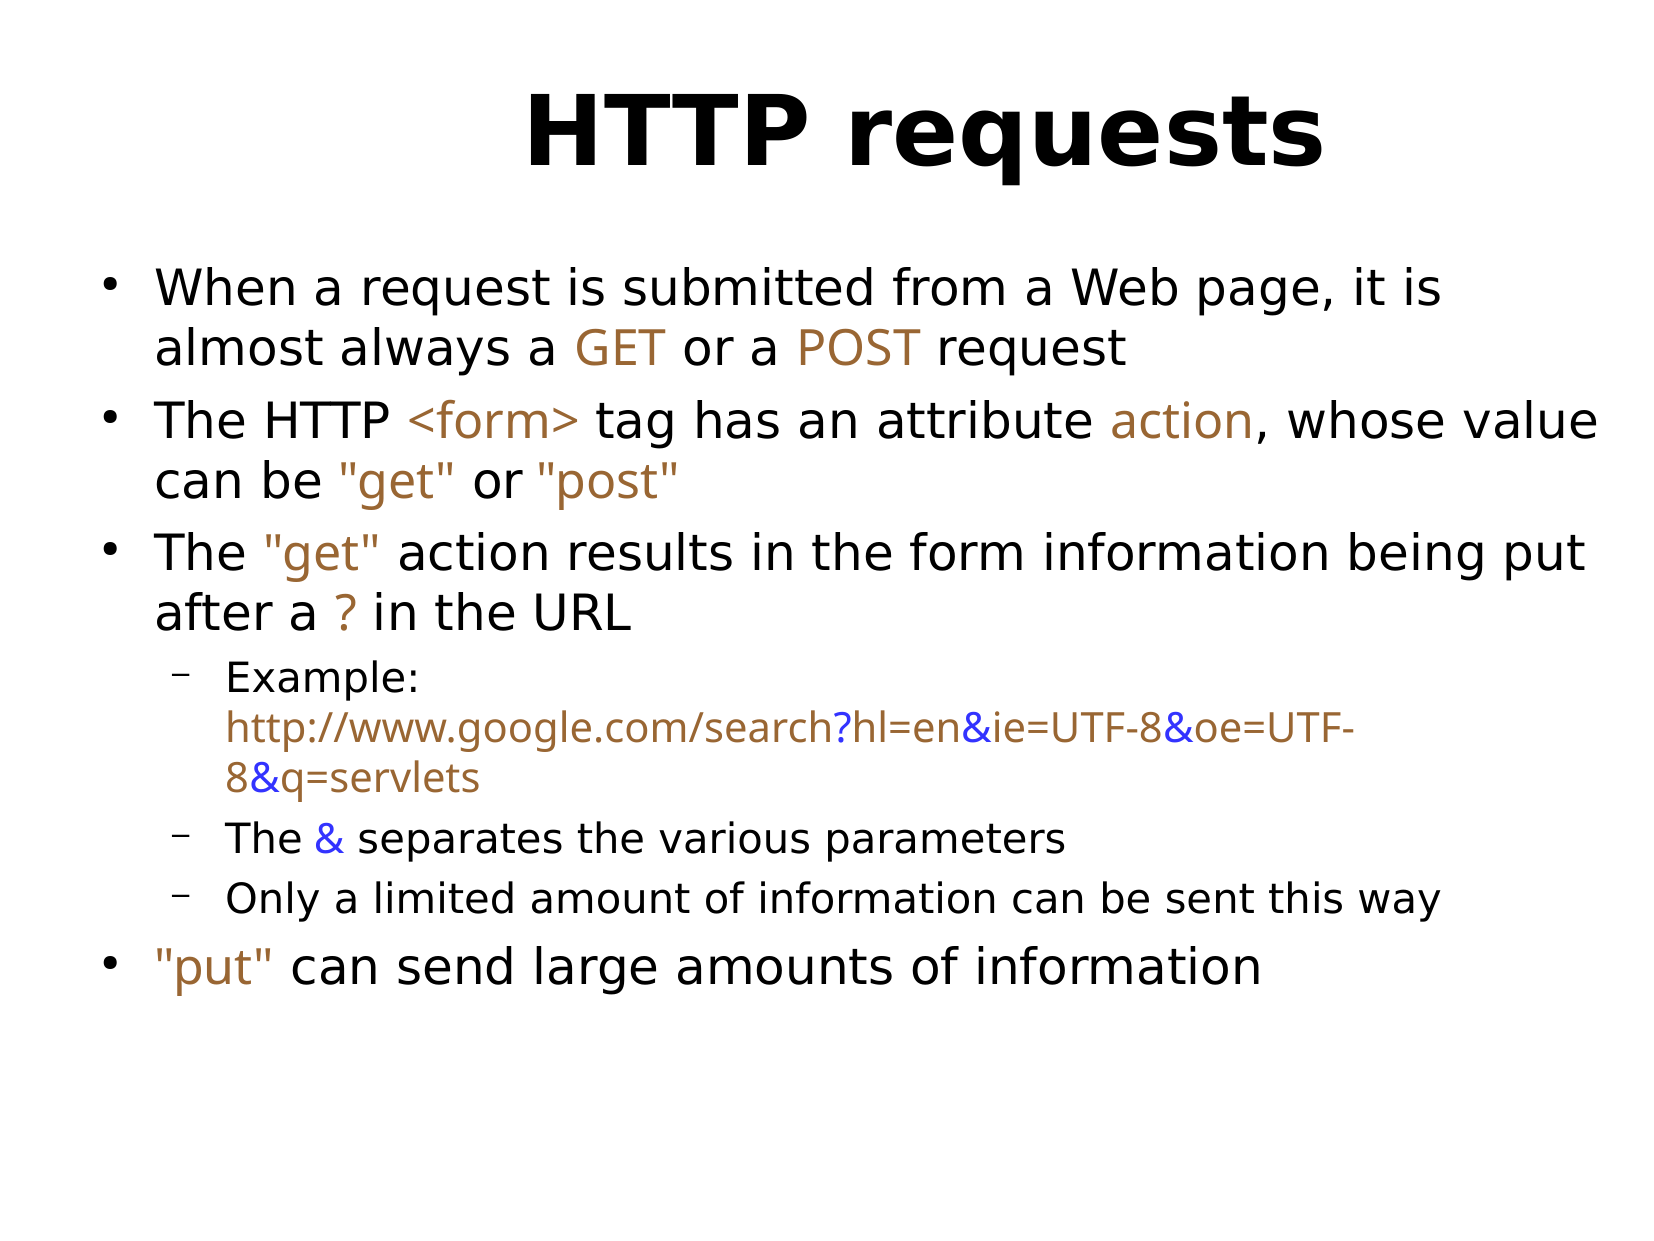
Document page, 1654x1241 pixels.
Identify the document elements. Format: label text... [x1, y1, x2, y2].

list When a request is submitted from a Web page, it is almost always a GET or a POST request The HTTP <form> tag has an attribute action, whose value can be "get" or "post" The "get" action results in the form information being put after a ? in the URL Example: http://www.google.com/search?hl=en&ie=UTF-8&oe=UTF-8&q=servlets The & separates the various parameters Only a limited amount of information can be sent this way "put" can send large amounts of information [68, 247, 1620, 1109]
title HTTP requests [220, 41, 1630, 193]
